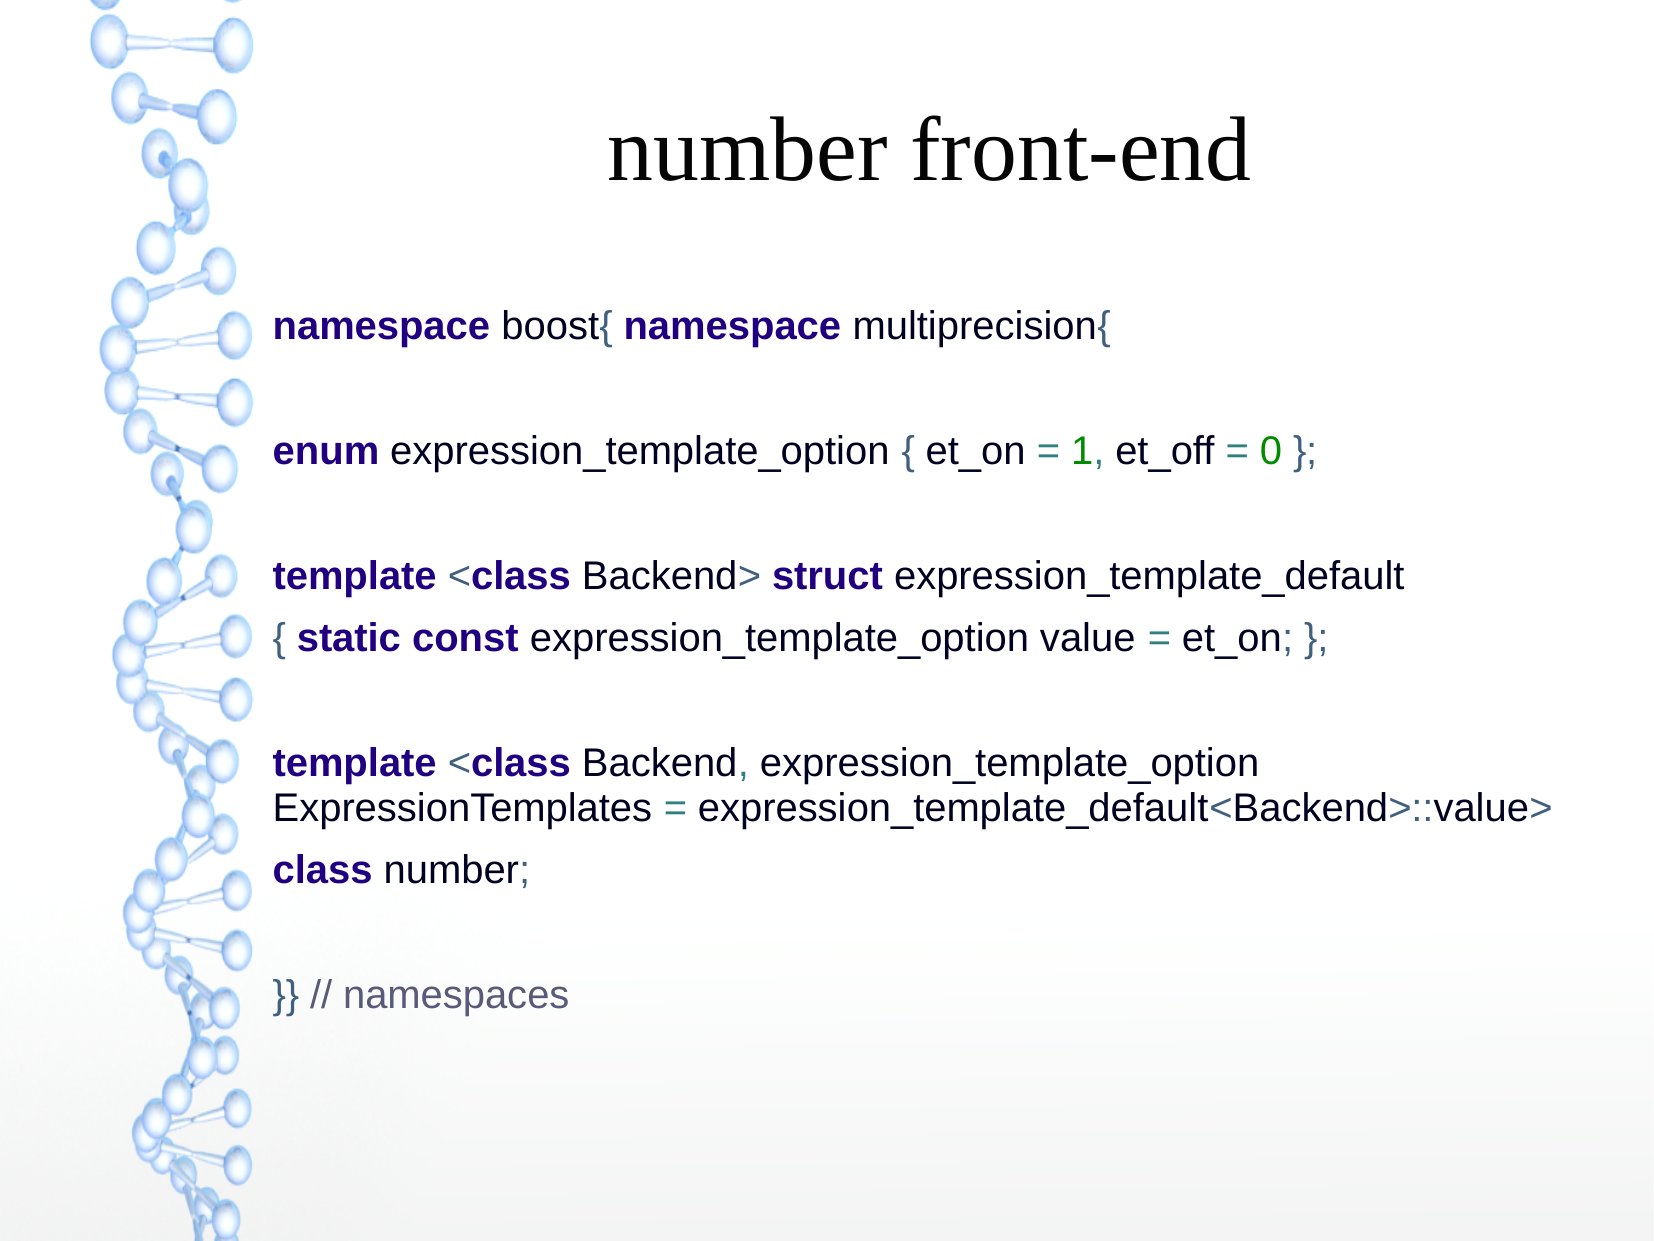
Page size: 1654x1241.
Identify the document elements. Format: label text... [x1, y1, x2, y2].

list namespace boost{ namespace multiprecision{ enum expression_template_option { et_on = 1, et_off = 0 }; template <class Backend> struct expression_template_default { static const expression_template_option value = et_on; }; template <class Backend, expression_template_option ExpressionTemplates = expression_template_default<Backend>::value> class number; }} // namespaces [272, 303, 1602, 1024]
title number front-end [265, 47, 1595, 252]
picture [0, 0, 1654, 1241]
